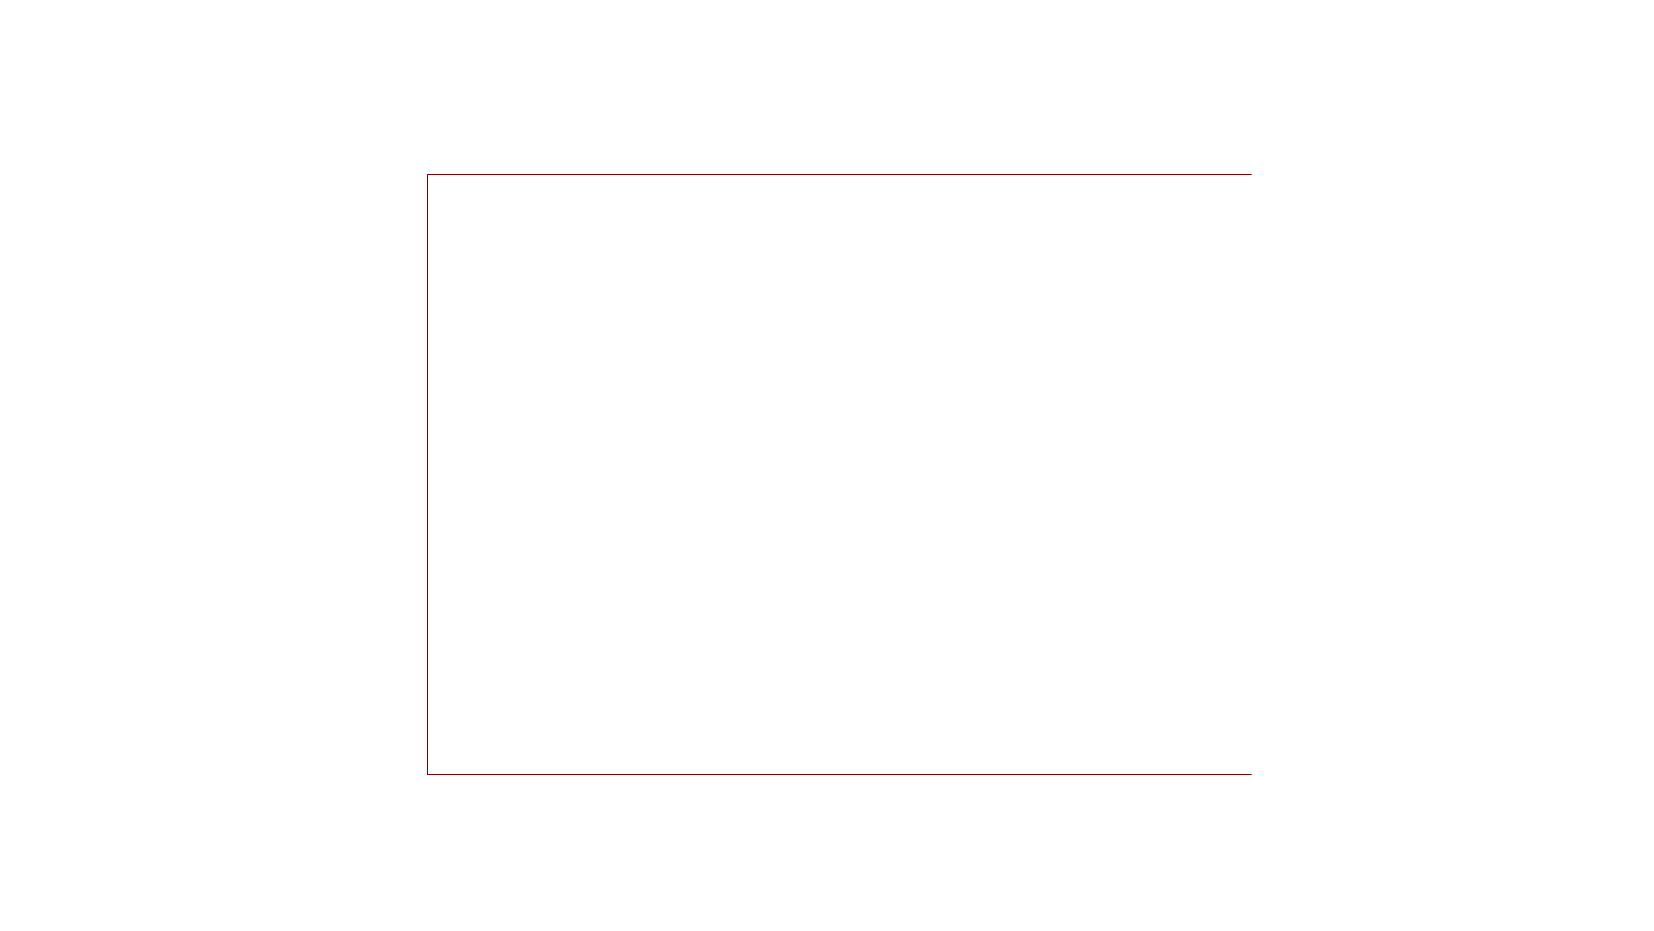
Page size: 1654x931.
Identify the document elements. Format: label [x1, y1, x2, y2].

picture [424, 172, 1252, 775]
